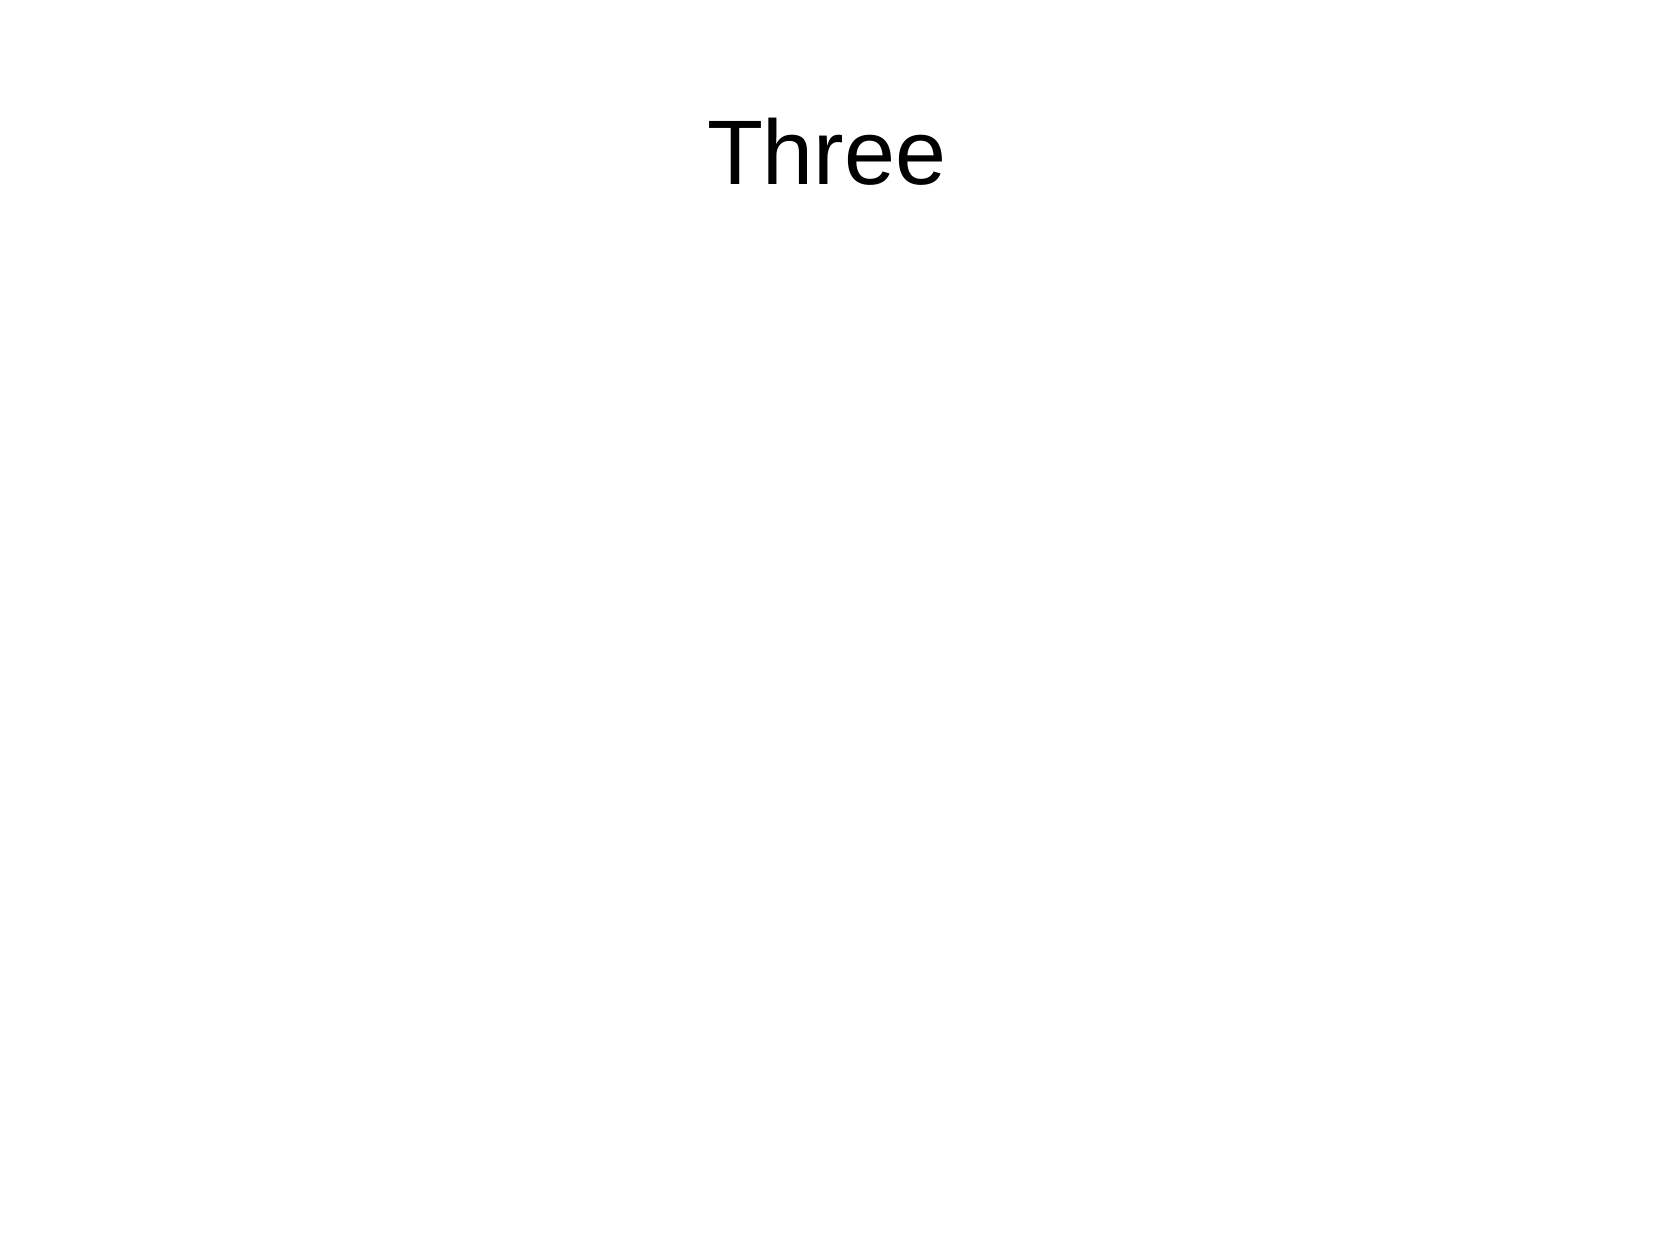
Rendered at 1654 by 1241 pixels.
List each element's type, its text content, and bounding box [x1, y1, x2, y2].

title Three [82, 49, 1571, 257]
